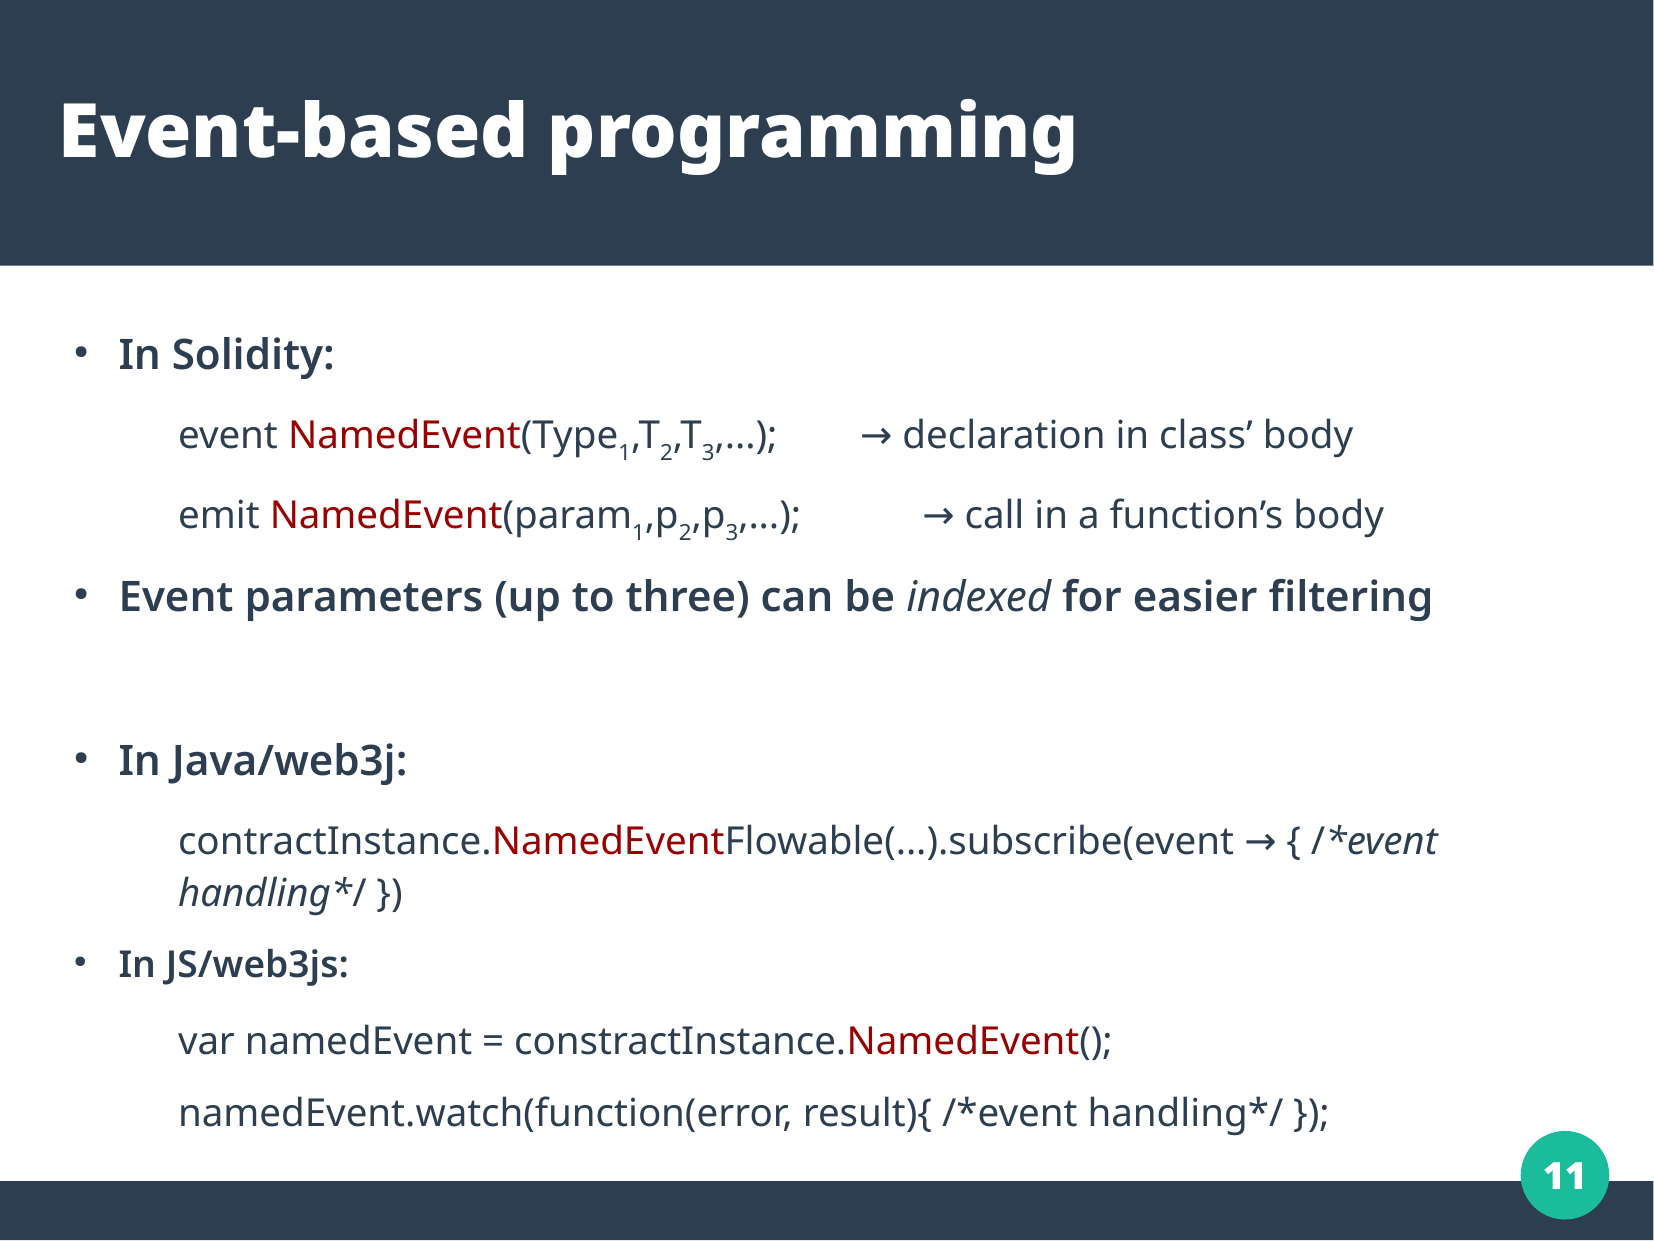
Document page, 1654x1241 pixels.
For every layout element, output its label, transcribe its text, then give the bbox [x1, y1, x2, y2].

title Event-based programming [59, 49, 1595, 207]
list In Solidity: event NamedEvent(Type1,T2,T3,...); → declaration in class’ body emit NamedEvent(param1,p2,p3,...); → call in a function’s body Event parameters (up to three) can be indexed for easier filtering In Java/web3j: contractInstance.NamedEventFlowable(...).subscribe(event → { /*event handling*/ }) In JS/web3js: var namedEvent = constractInstance.NamedEvent(); namedEvent.watch(function(error, result){ /*event handling*/ }); [59, 324, 1595, 1152]
